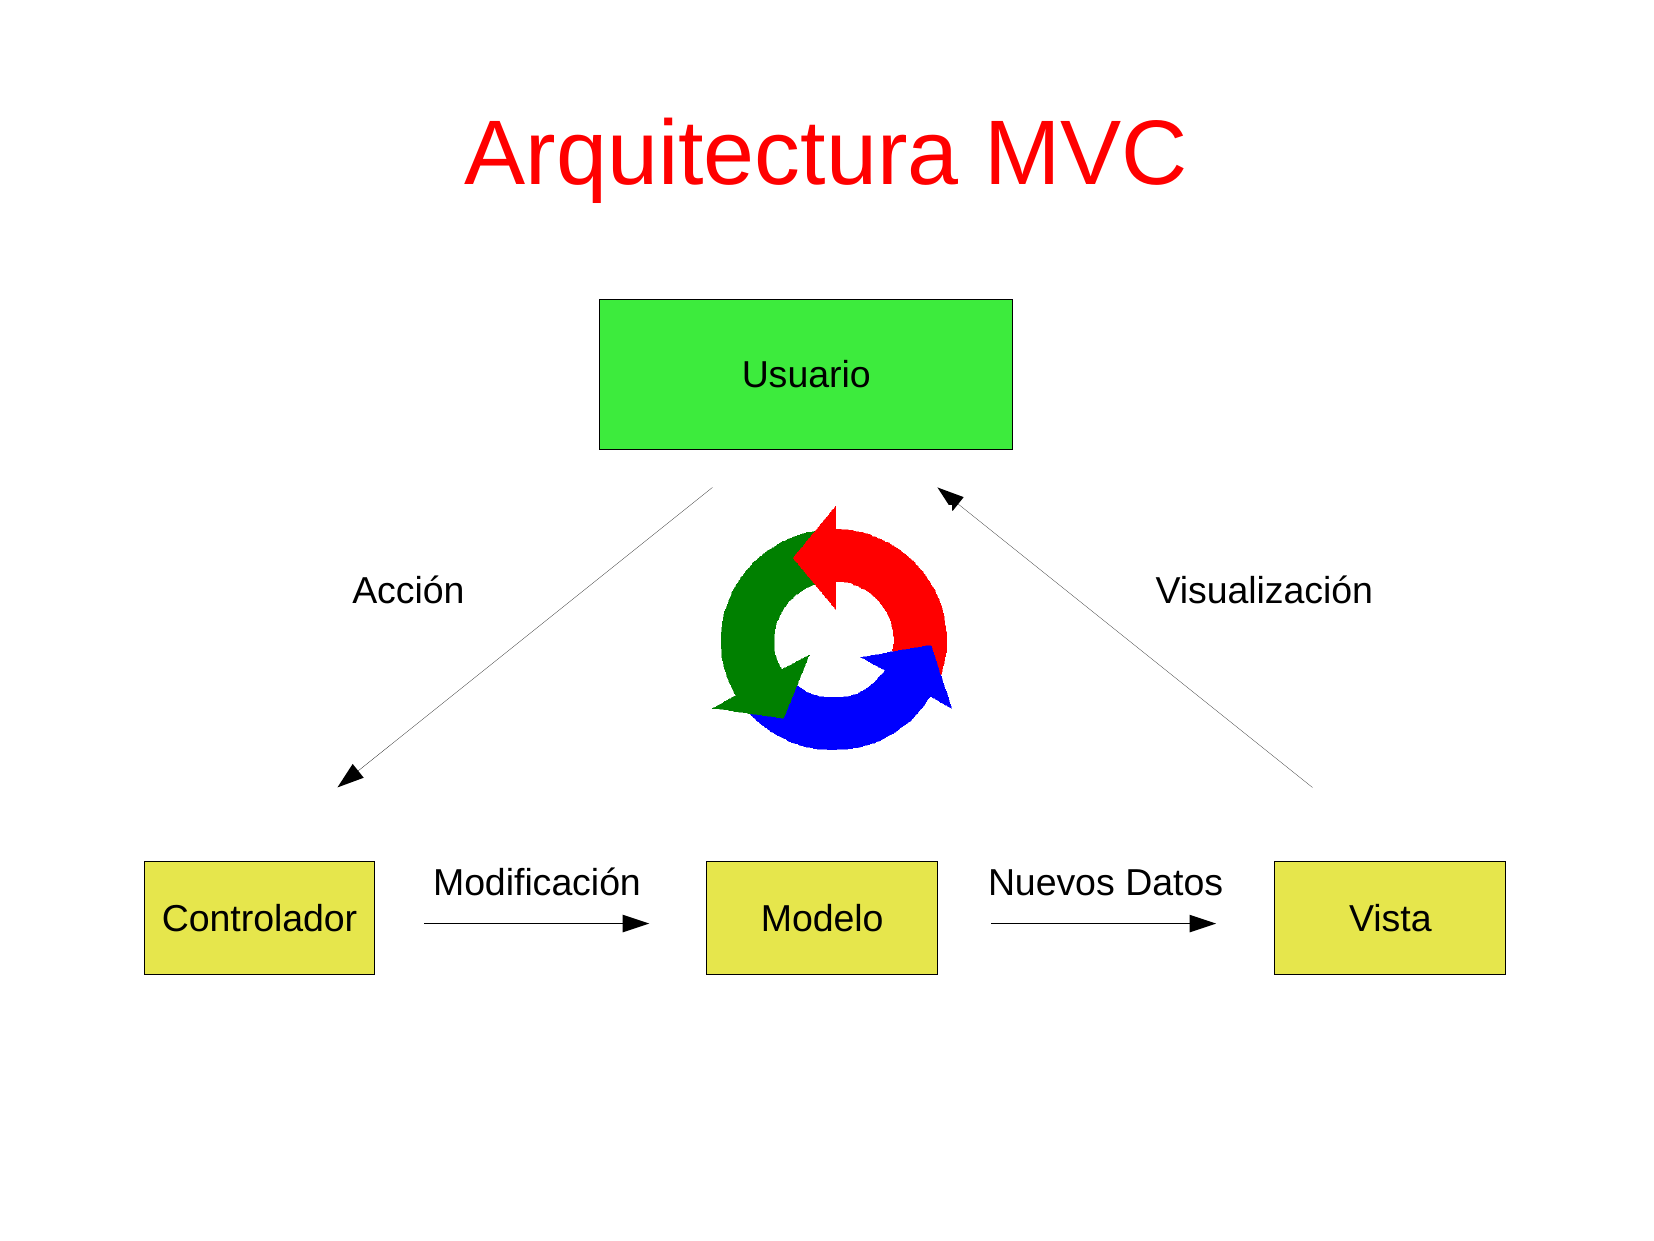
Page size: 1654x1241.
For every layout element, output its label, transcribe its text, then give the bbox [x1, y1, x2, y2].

title Arquitectura MVC [82, 49, 1571, 257]
text_box Modificación [418, 854, 656, 912]
text_box Modelo [706, 861, 938, 975]
text_box Usuario [599, 299, 1013, 450]
text_box Controlador [144, 861, 375, 975]
text_box Nuevos Datos [973, 854, 1239, 912]
picture [712, 505, 952, 750]
text_box Acción [337, 562, 480, 620]
text_box Visualización [1140, 562, 1388, 620]
text_box Vista [1274, 861, 1506, 975]
